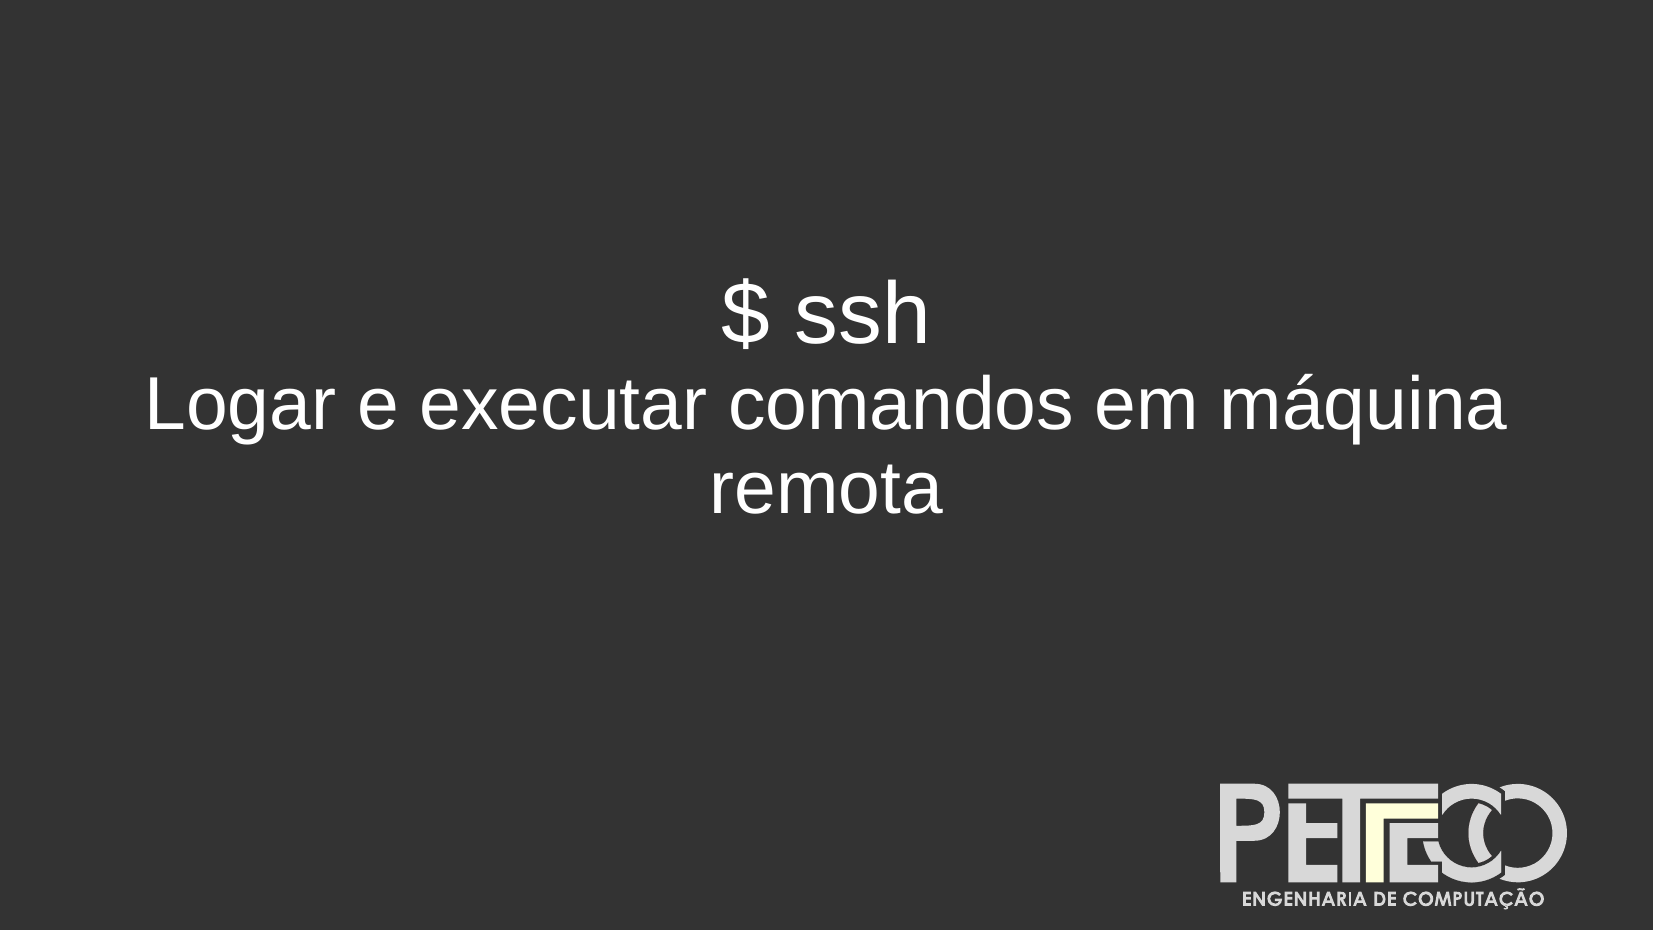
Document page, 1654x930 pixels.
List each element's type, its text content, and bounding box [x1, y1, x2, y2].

subtitle $ ssh Logar e executar comandos em máquina remota [82, 37, 1571, 757]
